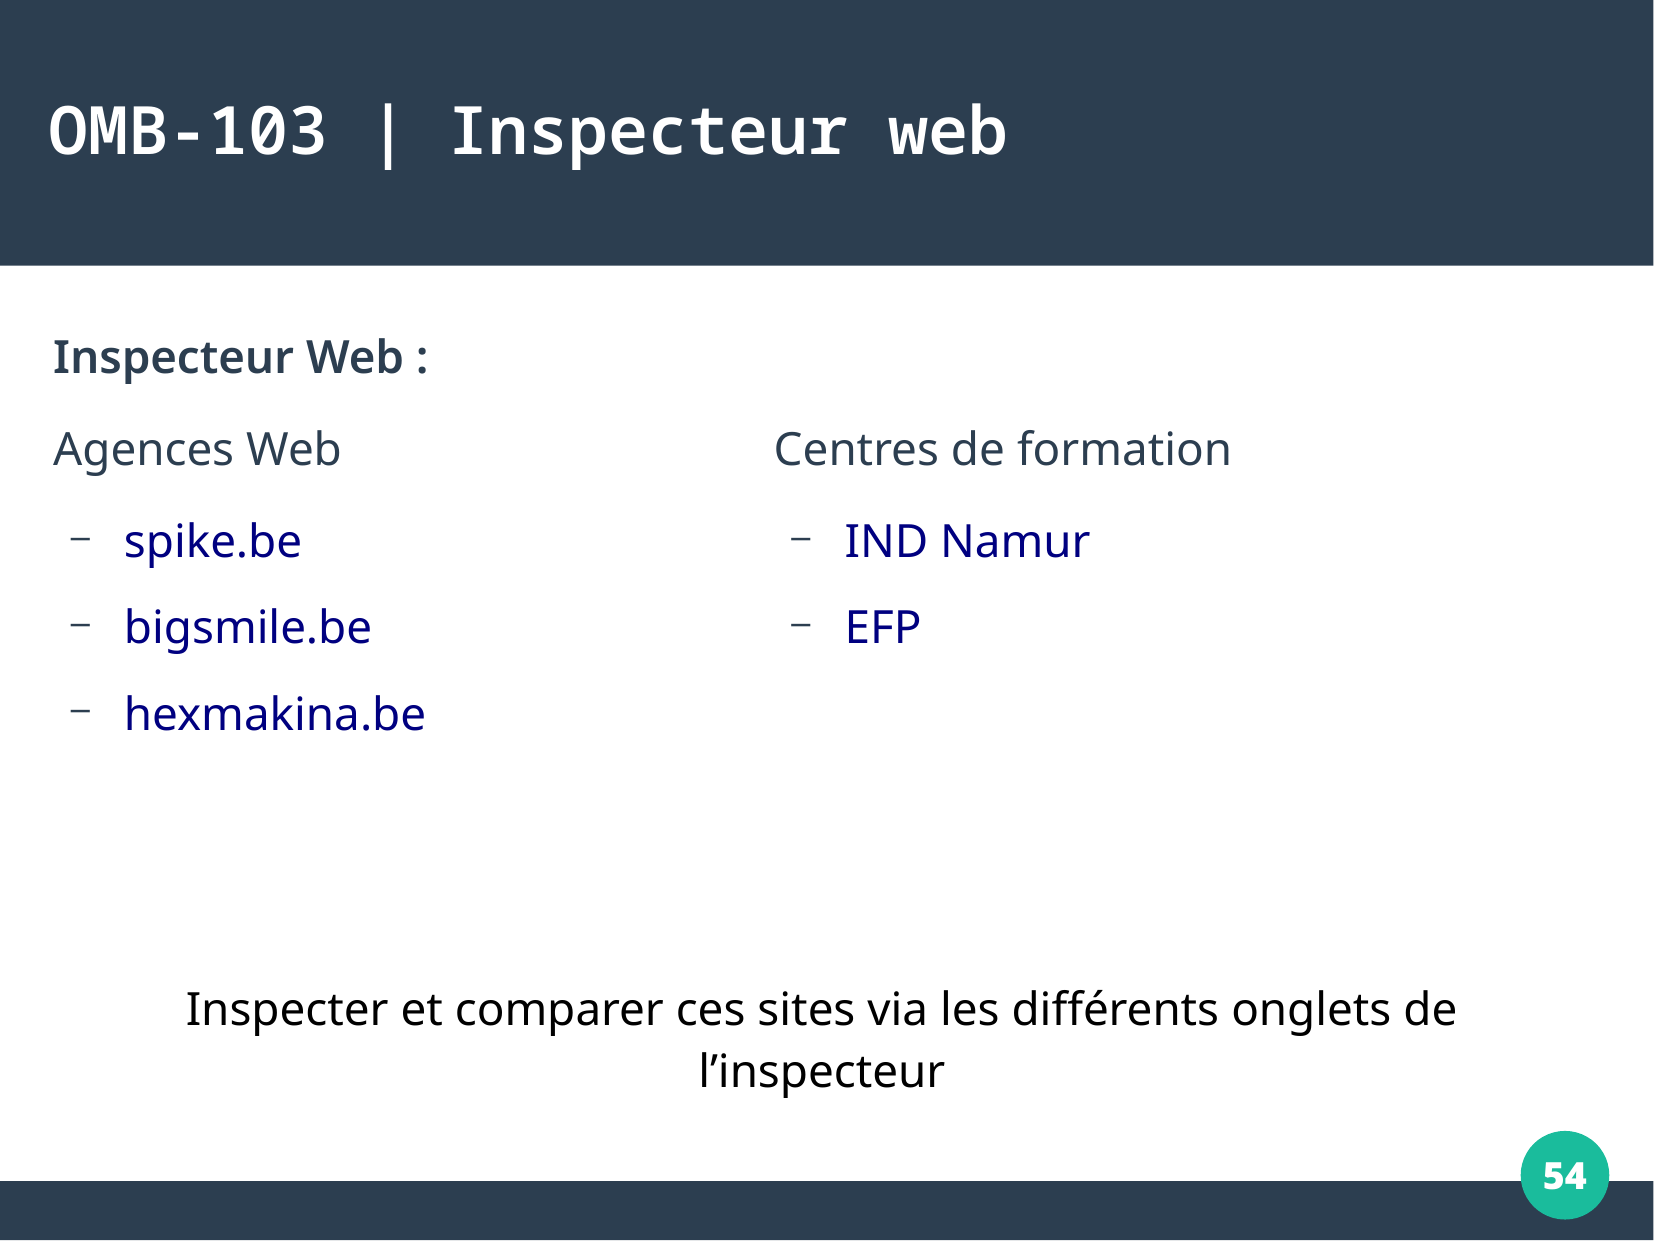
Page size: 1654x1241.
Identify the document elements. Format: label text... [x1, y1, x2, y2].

list Inspecteur Web : Agences Web spike.be bigsmile.be hexmakina.be [0, 324, 583, 959]
title OMB-103 | Inspecteur web [49, 50, 1585, 208]
list Inspecteur Web : Centres de formation IND Namur EFP [702, 324, 1304, 891]
text_box Inspecter et comparer ces sites via les différents onglets de l’inspecteur [53, 968, 1591, 1136]
